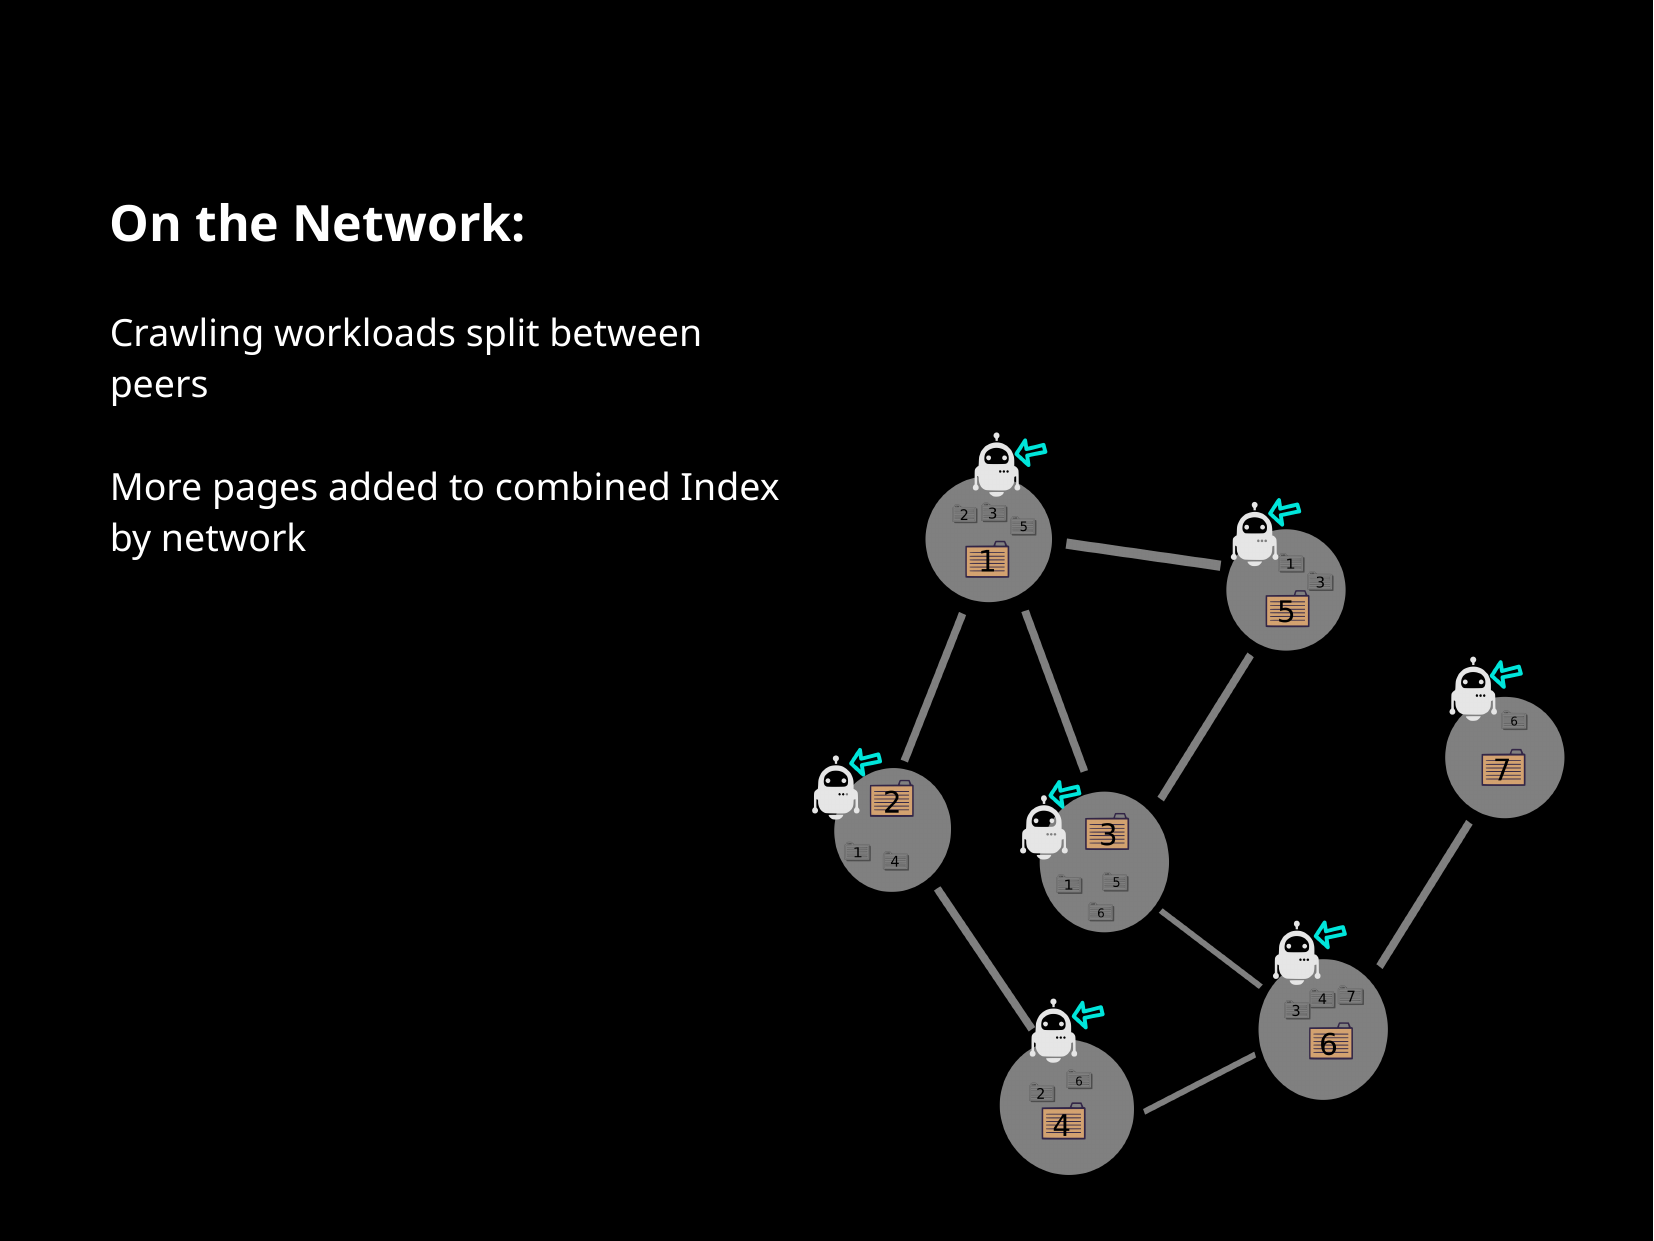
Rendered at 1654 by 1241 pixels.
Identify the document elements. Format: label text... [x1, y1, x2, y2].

text_box On the Network: Crawling workloads split between peers More pages added to combined Index by network [94, 180, 796, 616]
picture [779, 310, 1653, 1241]
